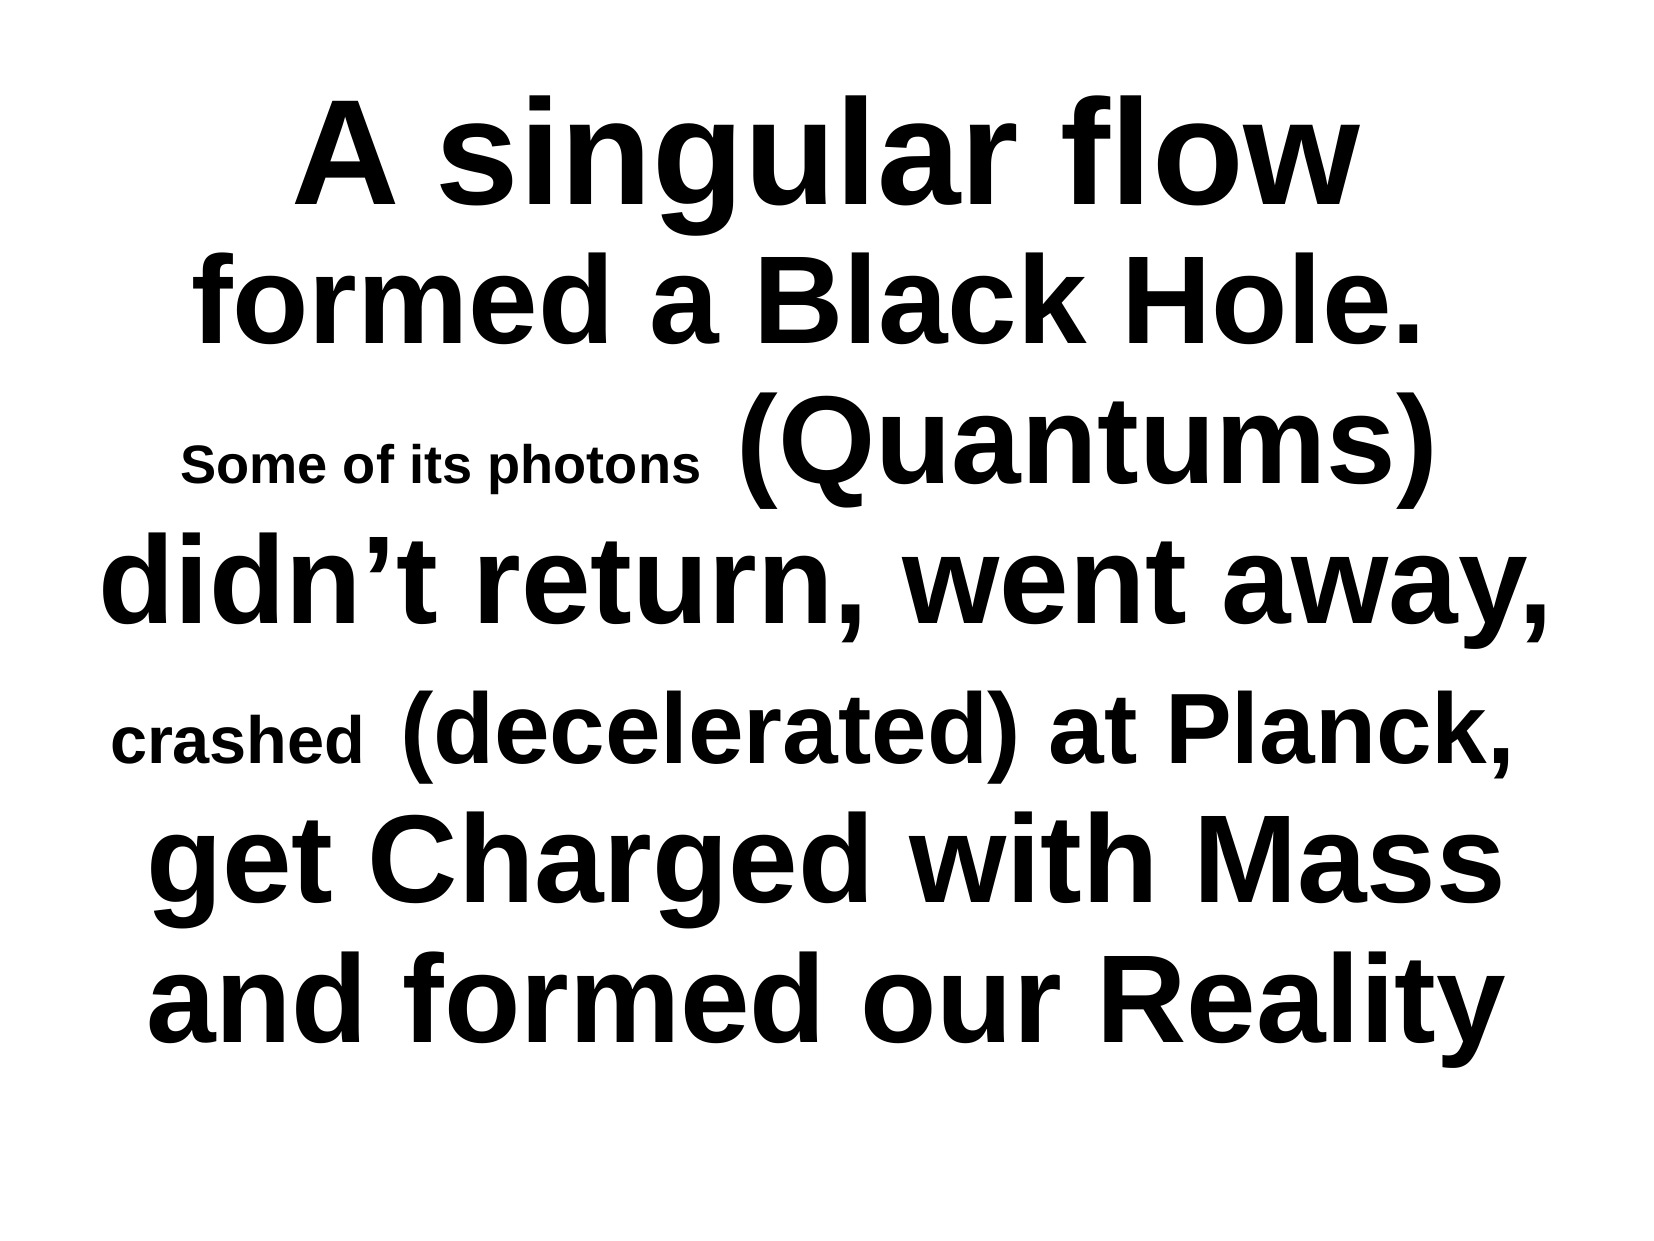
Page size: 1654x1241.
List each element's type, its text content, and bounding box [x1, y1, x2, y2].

title A singular flow [82, 49, 1571, 223]
subtitle formed a Black Hole. Some of its photons (Quantums) didn’t return, went away, crashed (decelerated) at Planck, get Charged with Mass and formed our Reality [82, 223, 1571, 1077]
